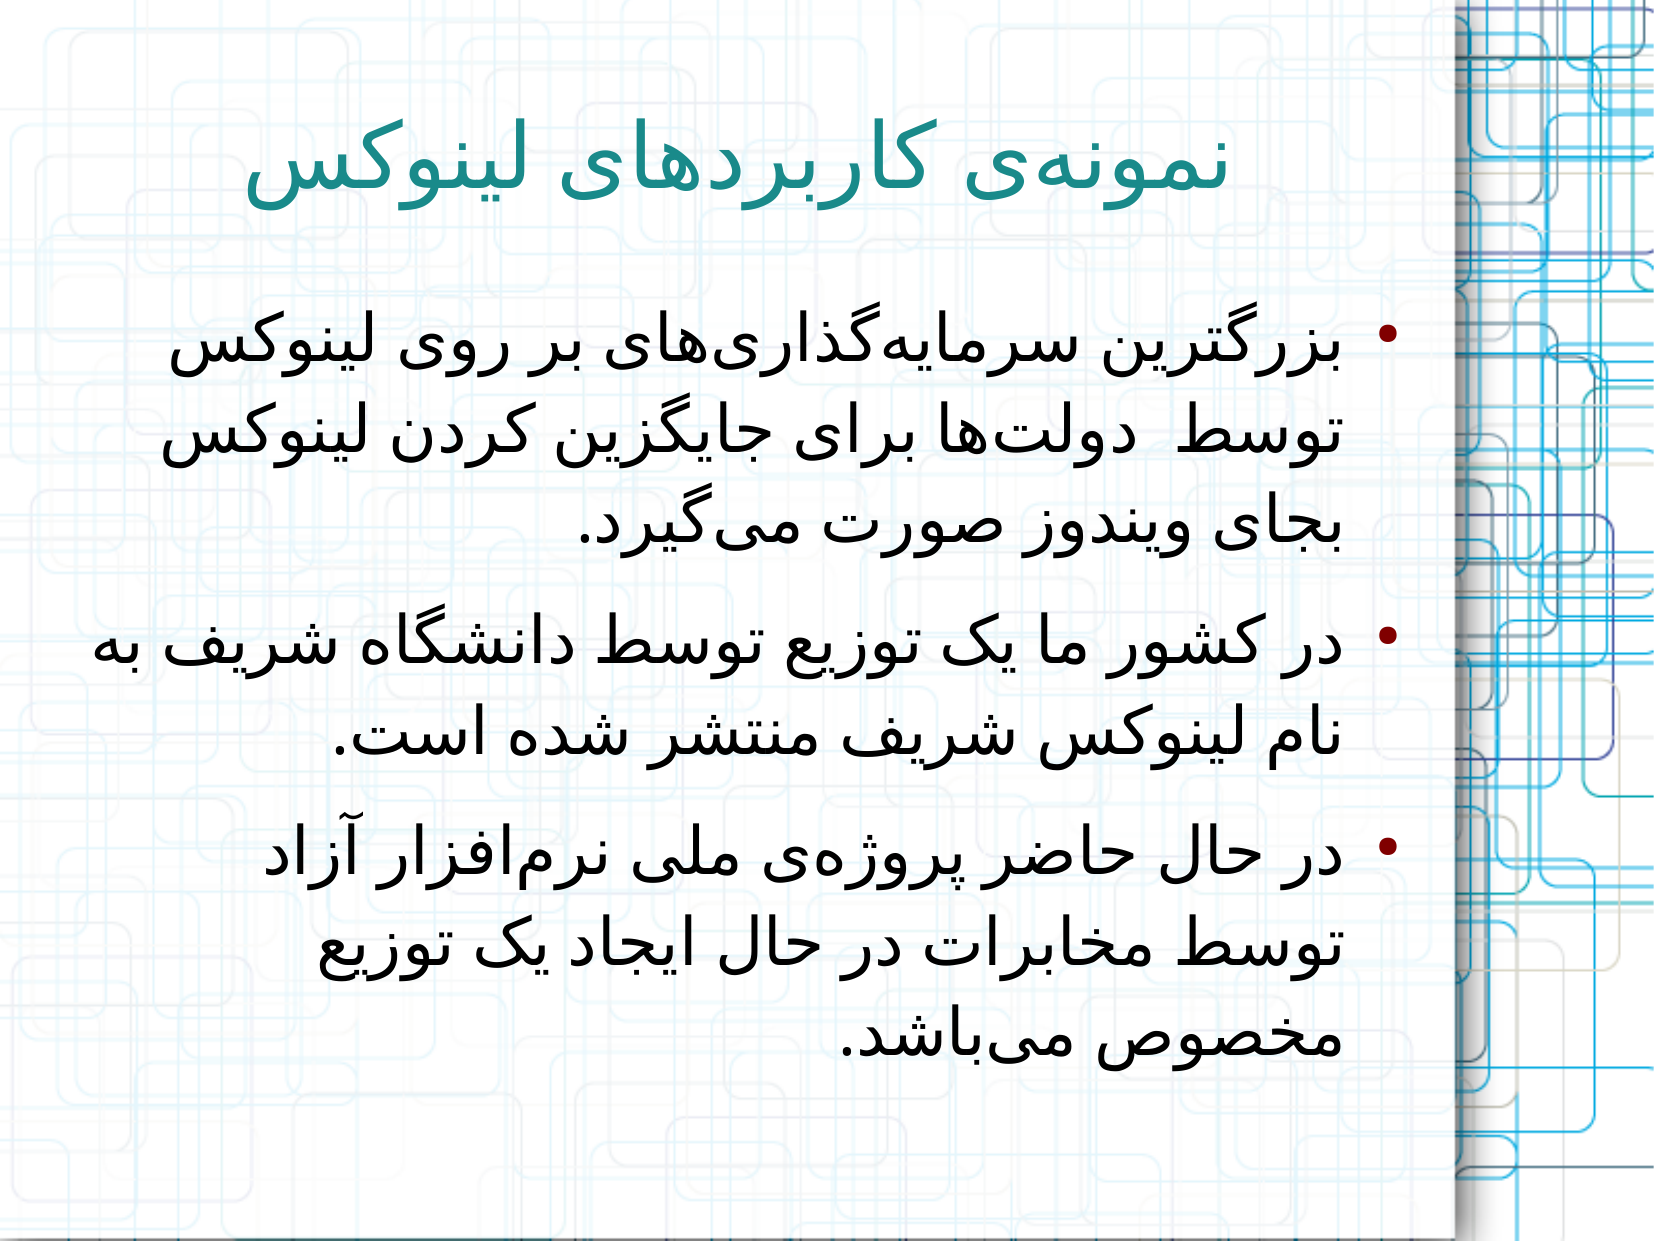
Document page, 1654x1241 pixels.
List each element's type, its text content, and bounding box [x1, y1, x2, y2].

picture [0, 0, 1654, 1241]
list بزرگترین سرمایه‌گذاری‌های بر روی لینوکس توسط دولت‌ها برای جایگزین کردن لینوکس بجای ویندوز صورت می‌گیرد. در کشور ما یک توزیع توسط دانشگاه شریف به نام لینوکس شریف منتشر شده است. در حال حاضر پروژه‌ی ملی نرم‌افزار آزاد توسط مخابرات در حال ایجاد یک توزیع مخصوص می‌باشد. [82, 290, 1418, 1010]
title نمونه‌ی کاربردهای لینوکس [59, 49, 1418, 257]
